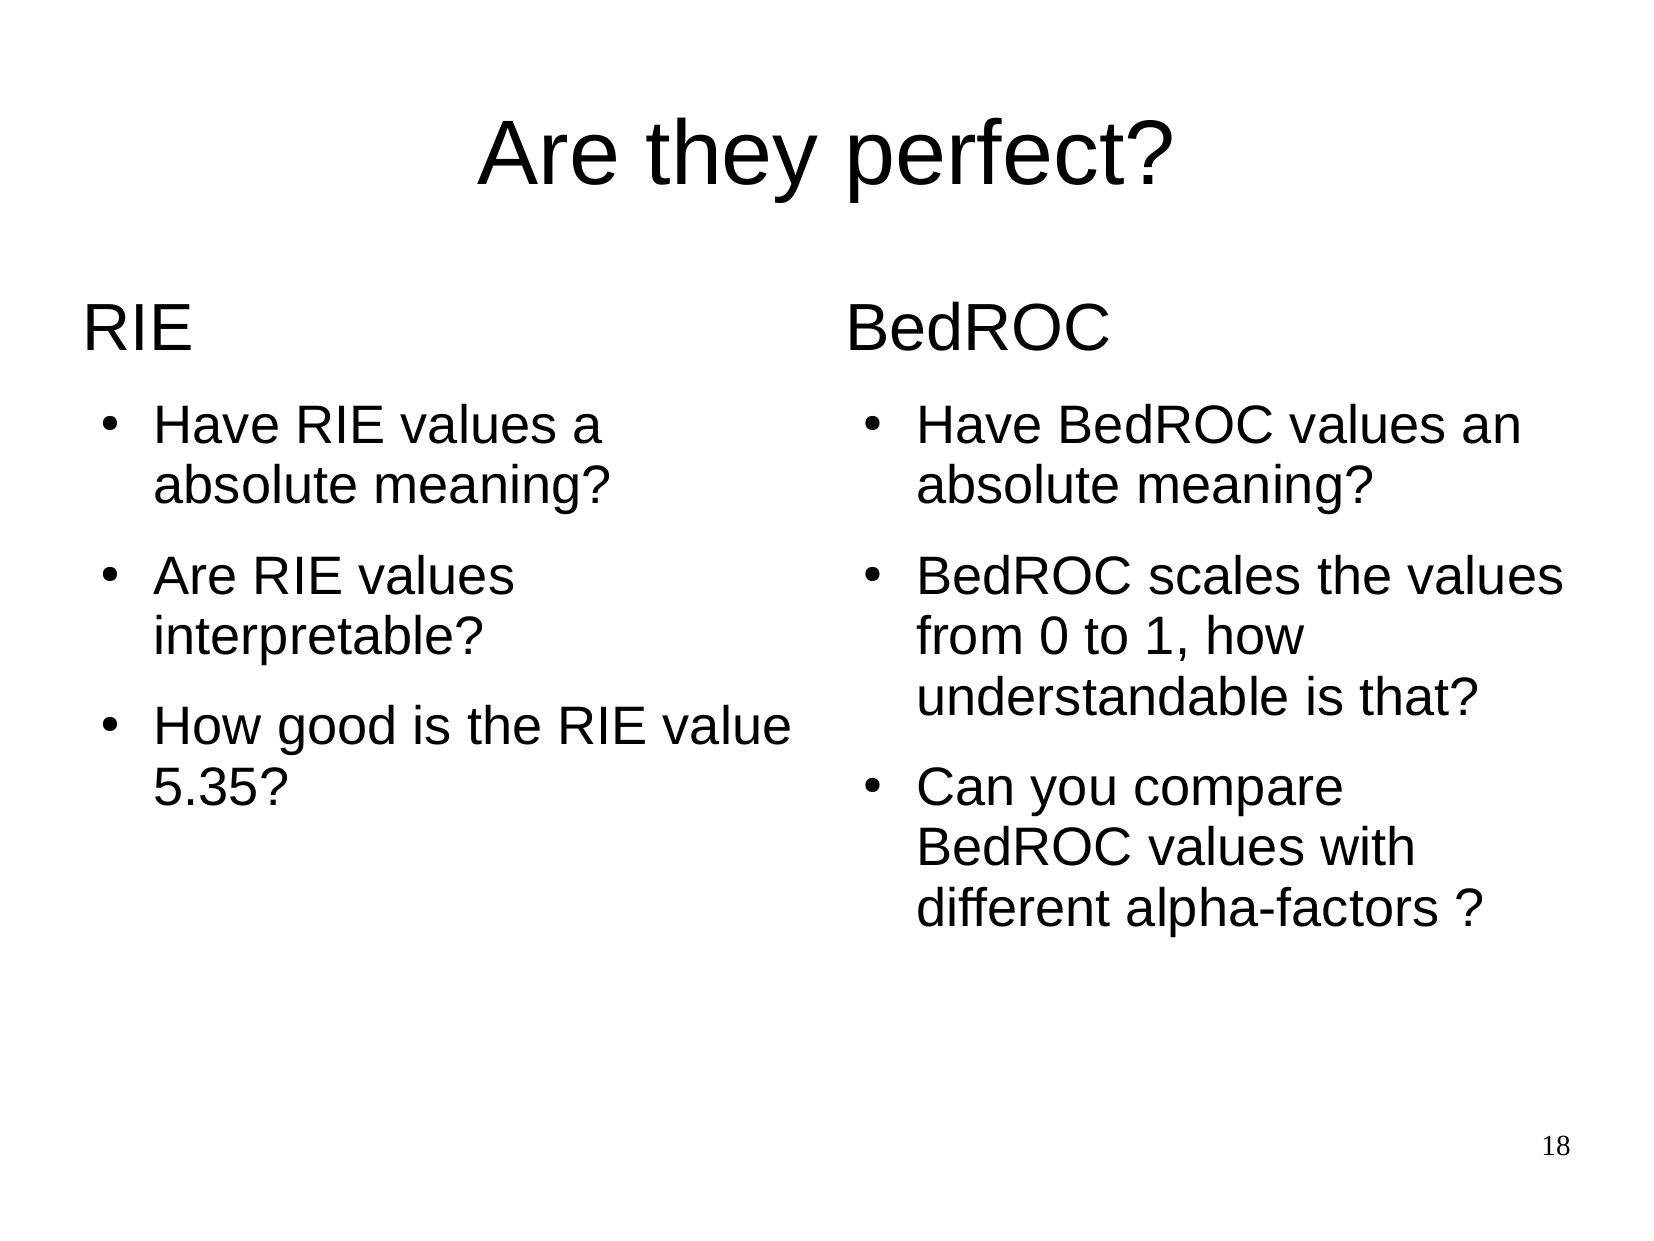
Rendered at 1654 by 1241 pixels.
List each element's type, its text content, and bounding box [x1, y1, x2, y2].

list RIE Have RIE values a absolute meaning? Are RIE values interpretable? How good is the RIE value 5.35? [82, 290, 809, 1010]
title Are they perfect? [82, 49, 1571, 257]
list BedROC Have BedROC values an absolute meaning? BedROC scales the values from 0 to 1, how understandable is that? Can you compare BedROC values with different alpha-factors ? [845, 290, 1572, 1010]
